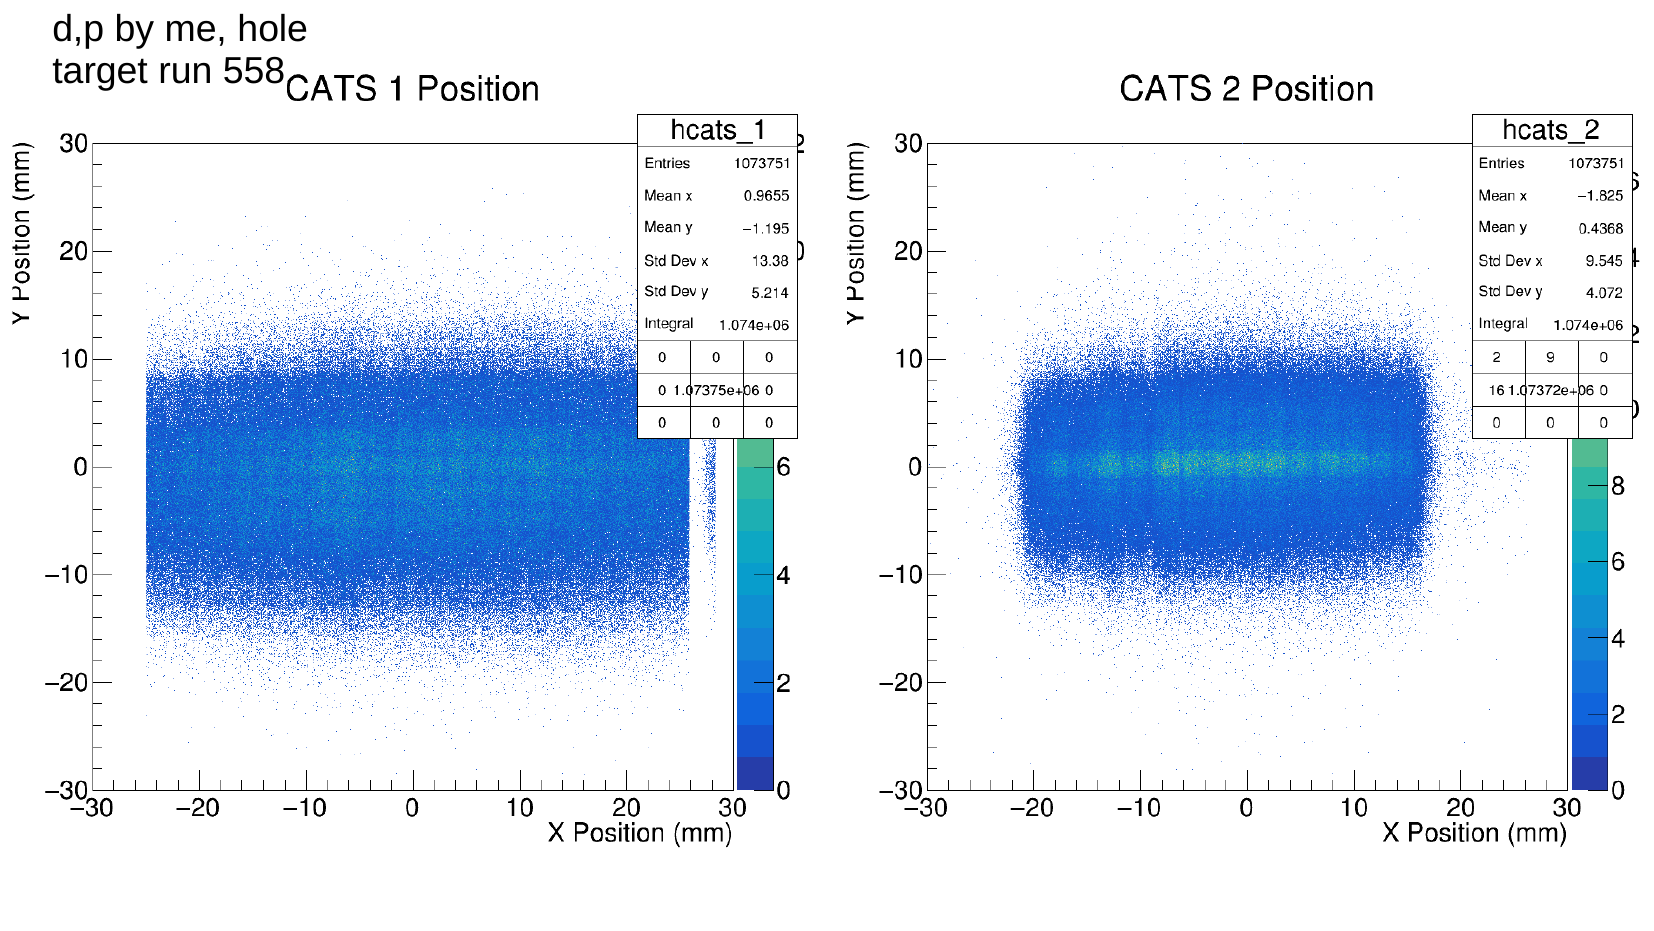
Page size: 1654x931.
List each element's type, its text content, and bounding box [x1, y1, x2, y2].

text_box d,p by me, hole target run 558 [37, 0, 413, 99]
picture [0, 60, 1654, 868]
